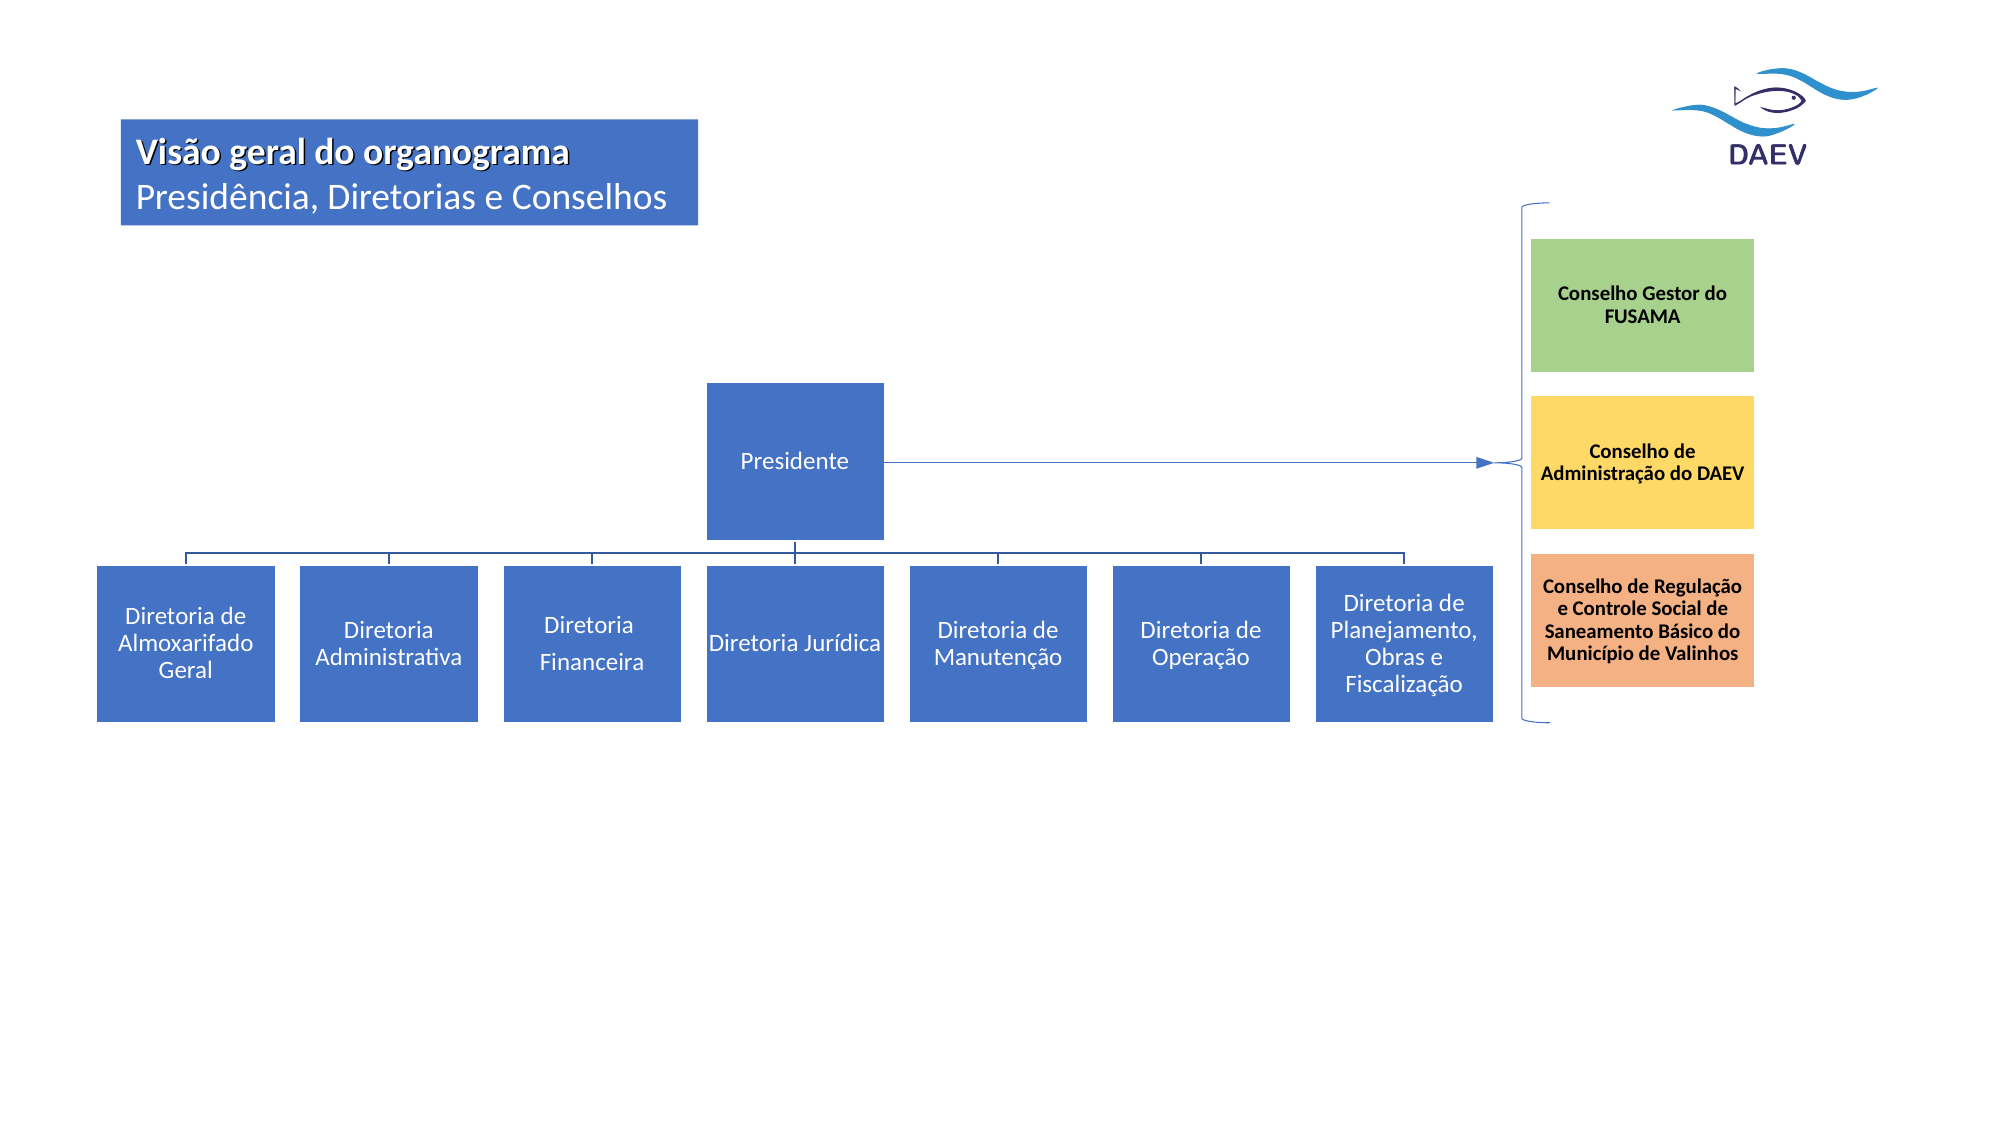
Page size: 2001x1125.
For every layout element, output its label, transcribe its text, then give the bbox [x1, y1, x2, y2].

text_box Diretoria de Manutenção [908, 564, 1088, 723]
text_box Conselho de Regulação e Controle Social de Saneamento Básico do Município de Valinhos [1530, 552, 1756, 688]
text_box Presidente [705, 382, 885, 541]
text_box Diretoria de Operação [1111, 564, 1291, 723]
text_box Conselho Gestor do FUSAMA [1530, 237, 1756, 373]
text_box Diretoria Jurídica [705, 564, 885, 723]
text_box Conselho de Administração do DAEV [1530, 395, 1756, 531]
text_box Diretoria Administrativa [299, 564, 479, 723]
picture [1670, 68, 1879, 165]
text_box Diretoria de Almoxarifado Geral [96, 564, 276, 723]
text_box Visão geral do organograma Presidência, Diretorias e Conselhos [120, 119, 699, 226]
text_box Diretoria Financeira [502, 564, 682, 723]
text_box Diretoria de Planejamento, Obras e Fiscalização [1314, 564, 1494, 723]
